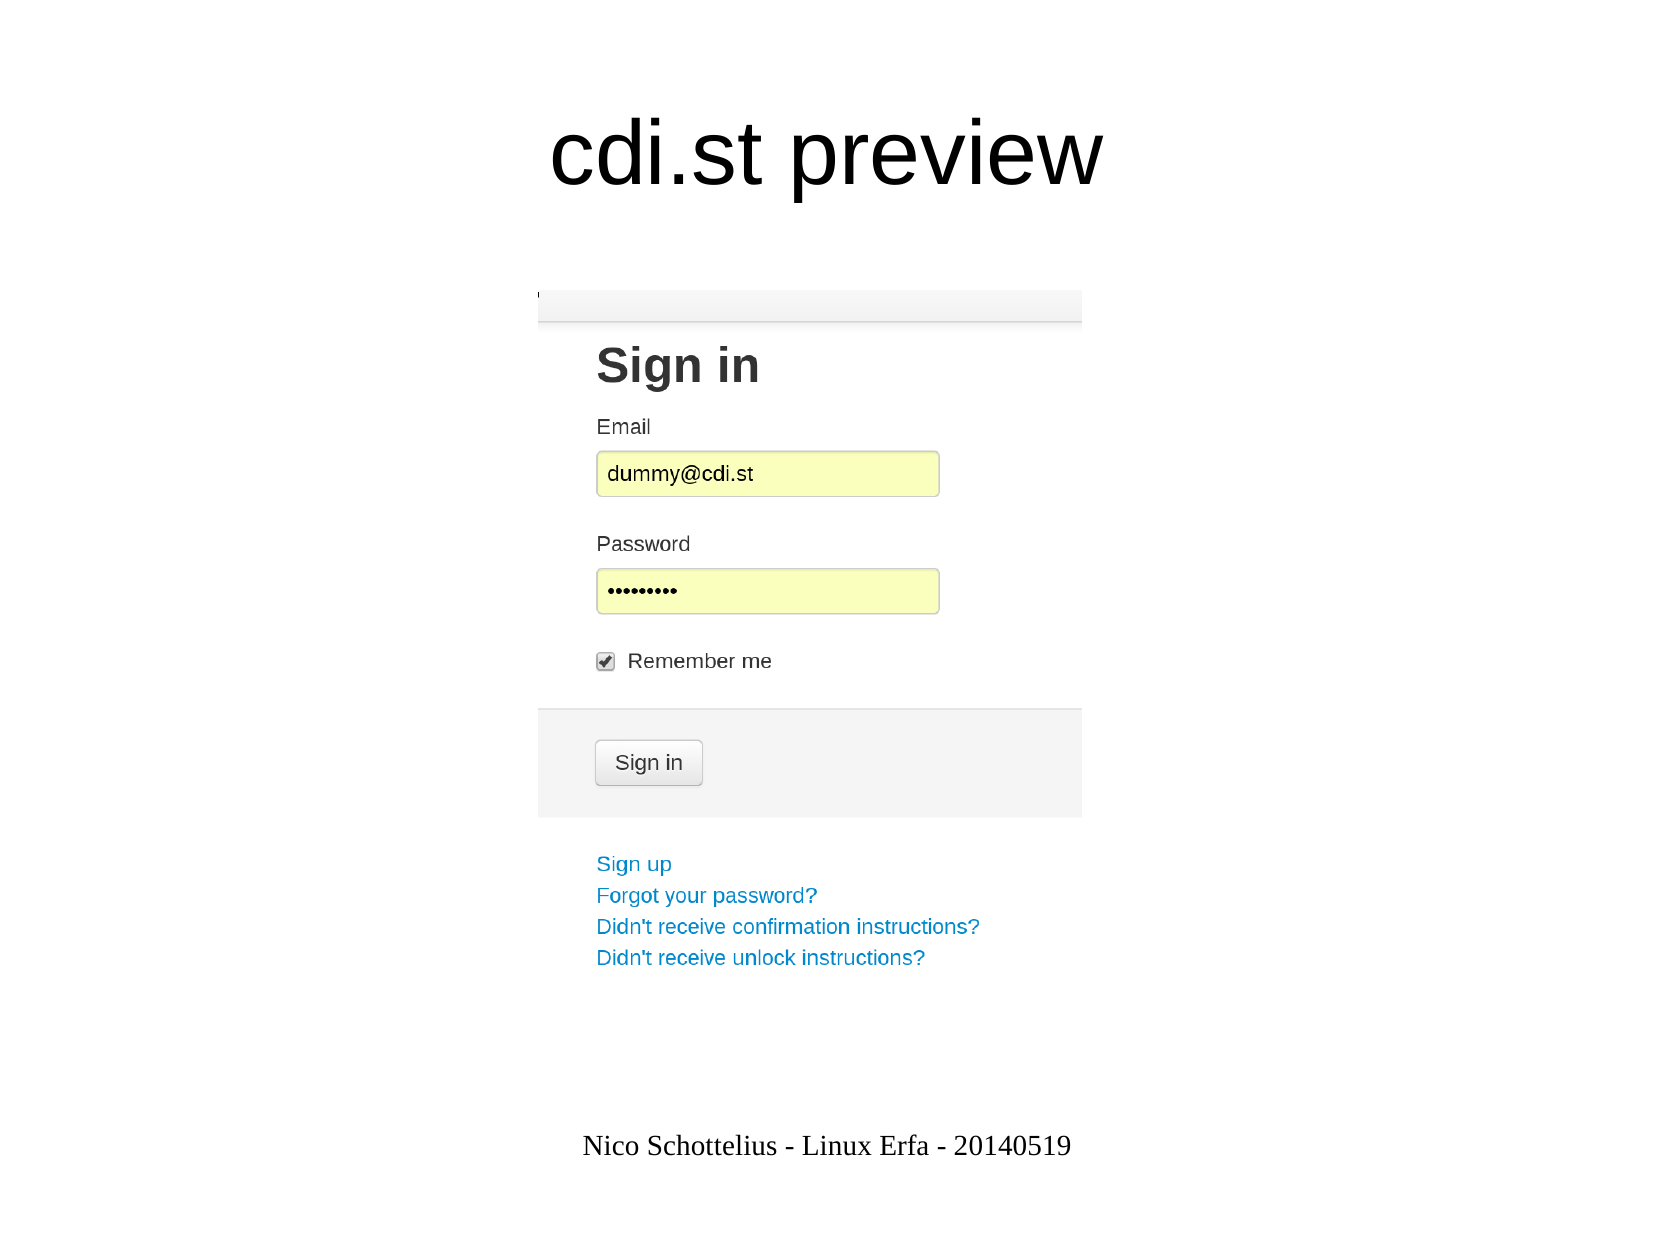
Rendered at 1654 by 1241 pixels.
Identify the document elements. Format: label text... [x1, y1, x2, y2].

title cdi.st preview [82, 49, 1571, 257]
picture [538, 290, 1082, 1010]
